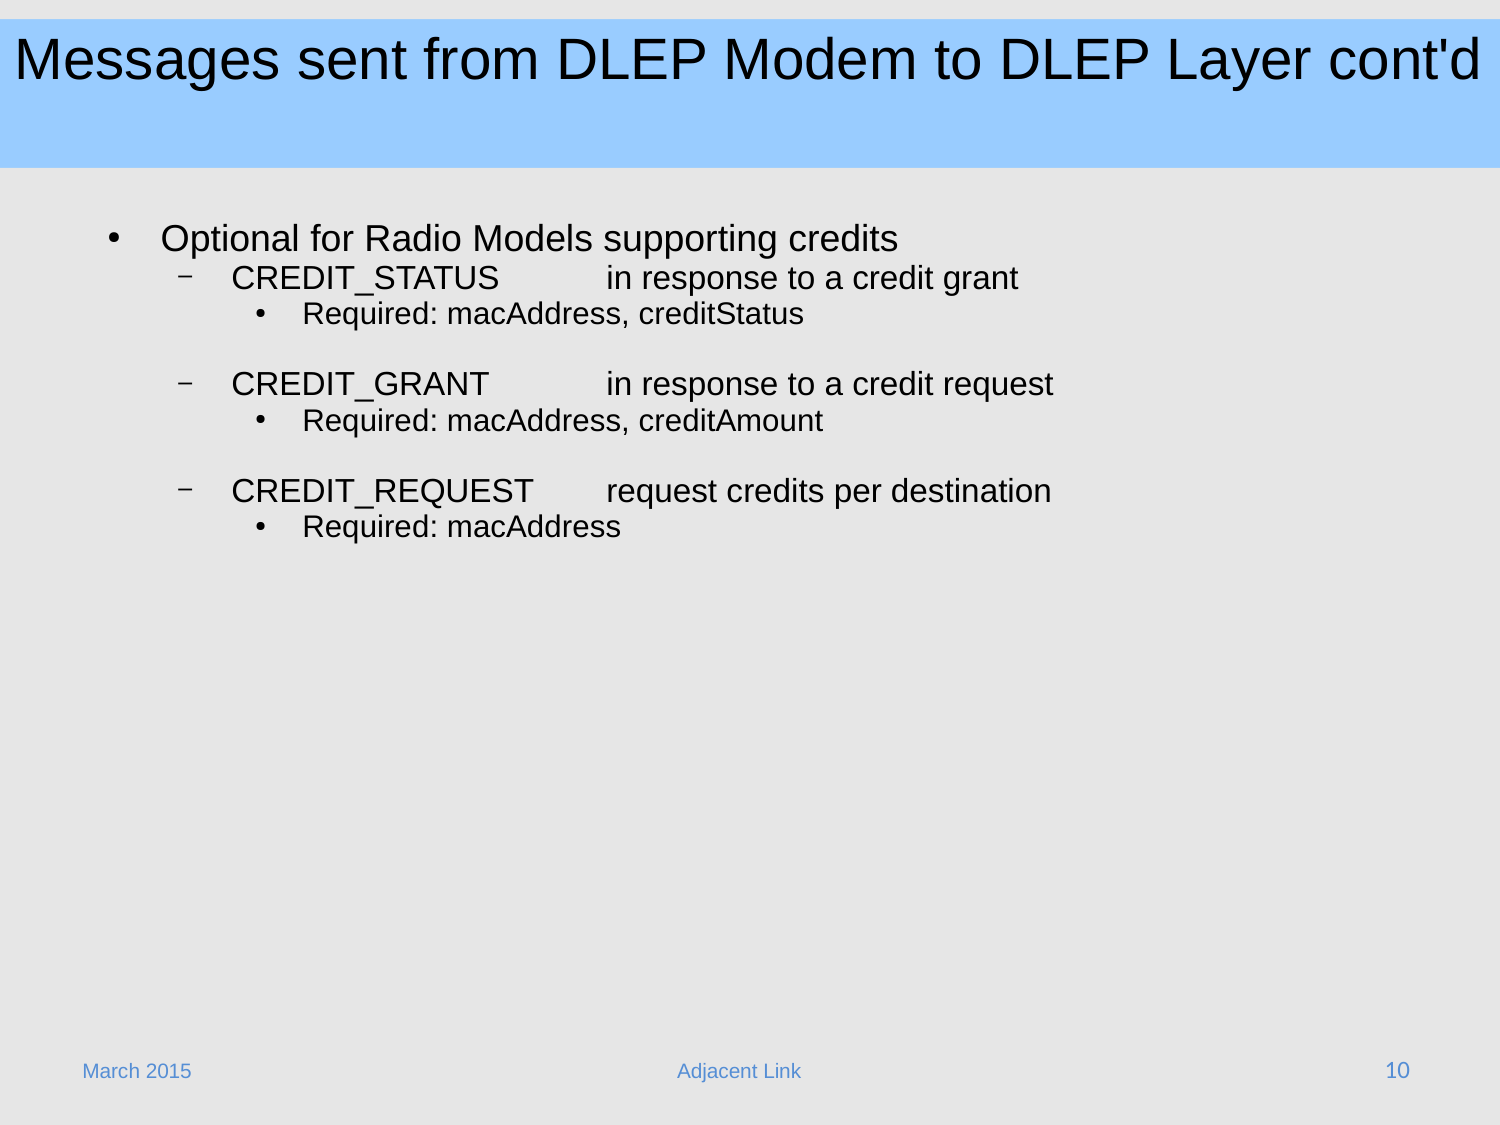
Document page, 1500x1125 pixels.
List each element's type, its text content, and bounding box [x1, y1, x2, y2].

text_box Messages sent from DLEP Modem to DLEP Layer cont'd [0, 19, 1500, 168]
text_box Optional for Radio Models supporting credits CREDIT_STATUS in response to a credit grant Required: macAddress, creditStatus CREDIT_GRANT in response to a credit request Required: macAddress, creditAmount CREDIT_REQUEST request credits per destination Required: macAddress [75, 210, 1381, 1021]
